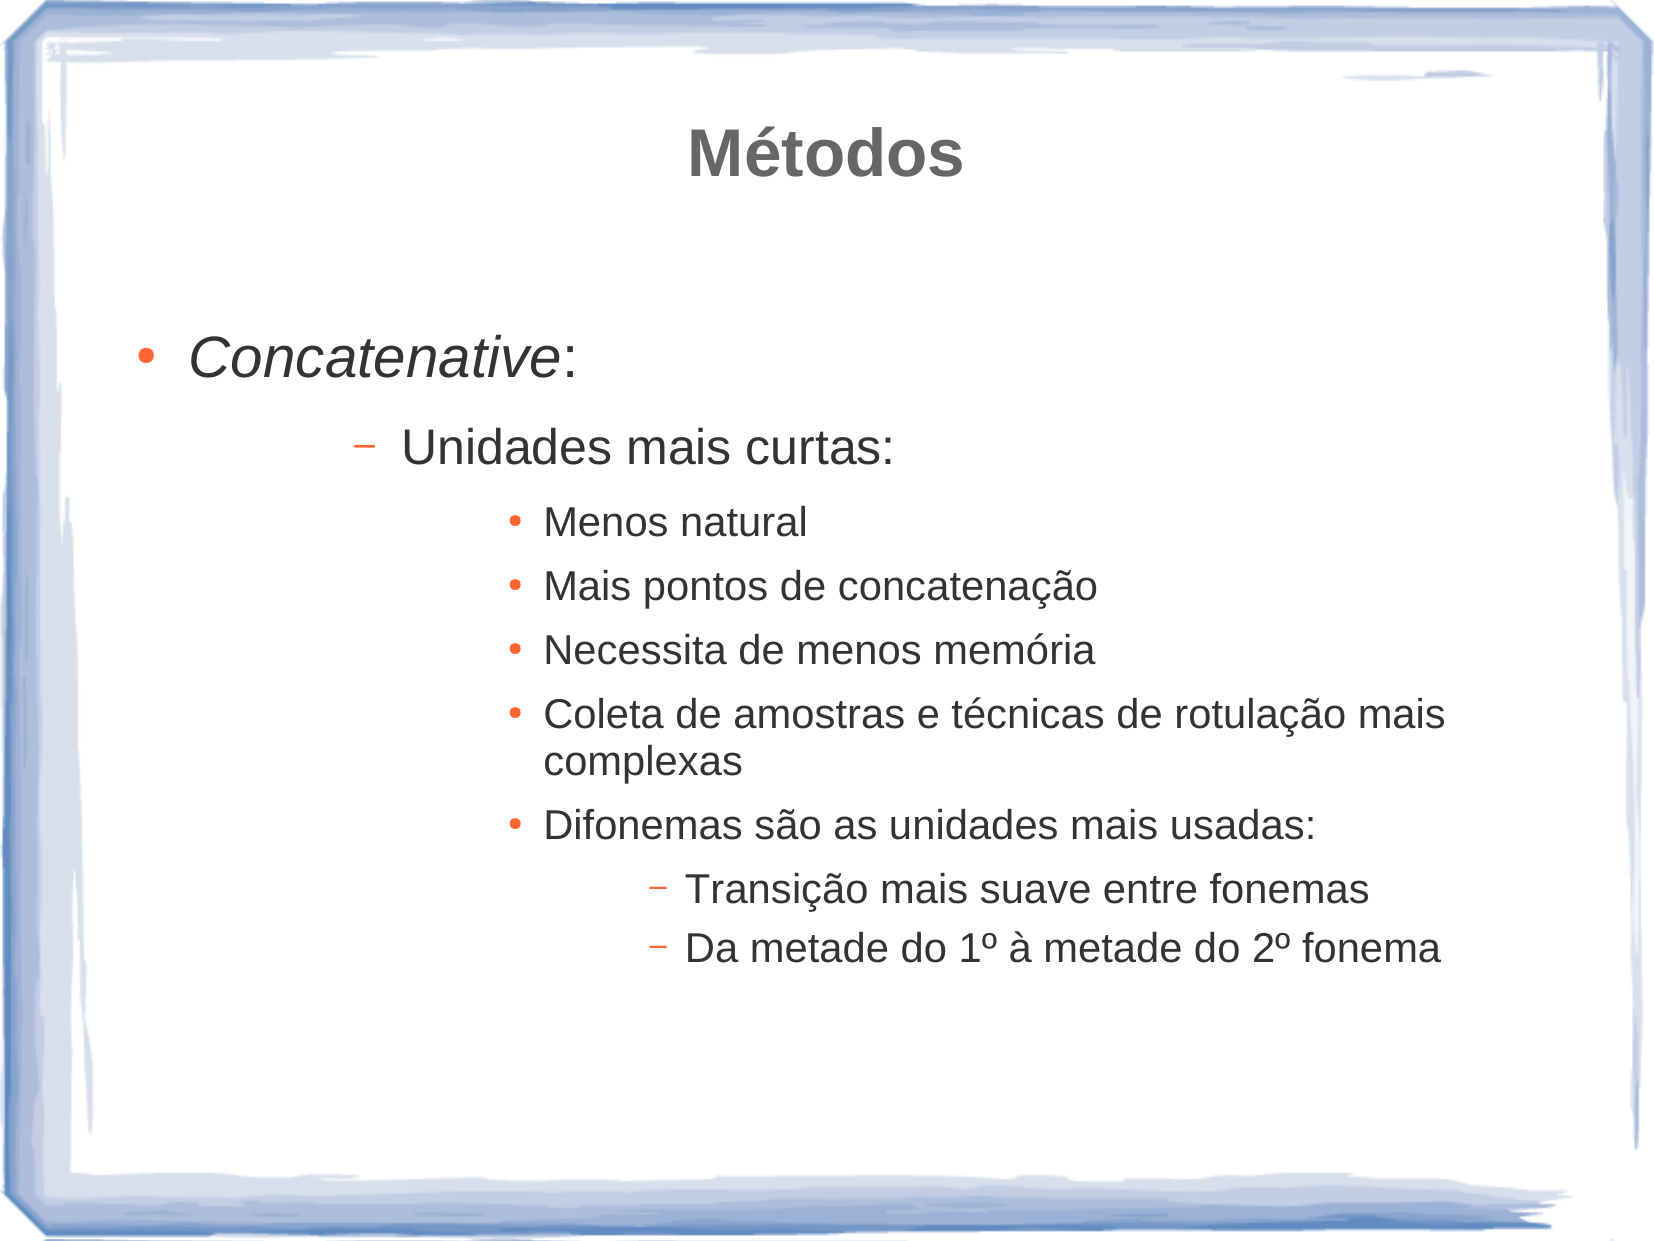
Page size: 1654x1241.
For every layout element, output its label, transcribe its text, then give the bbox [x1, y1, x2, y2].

title Métodos [82, 49, 1571, 257]
list Concatenative: Unidades mais curtas: Menos natural Mais pontos de concatenação Necessita de menos memória Coleta de amostras e técnicas de rotulação mais complexas Difonemas são as unidades mais usadas: Transição mais suave entre fonemas Da metade do 1º à metade do 2º fonema [118, 324, 1571, 1045]
picture [0, 0, 1654, 1241]
